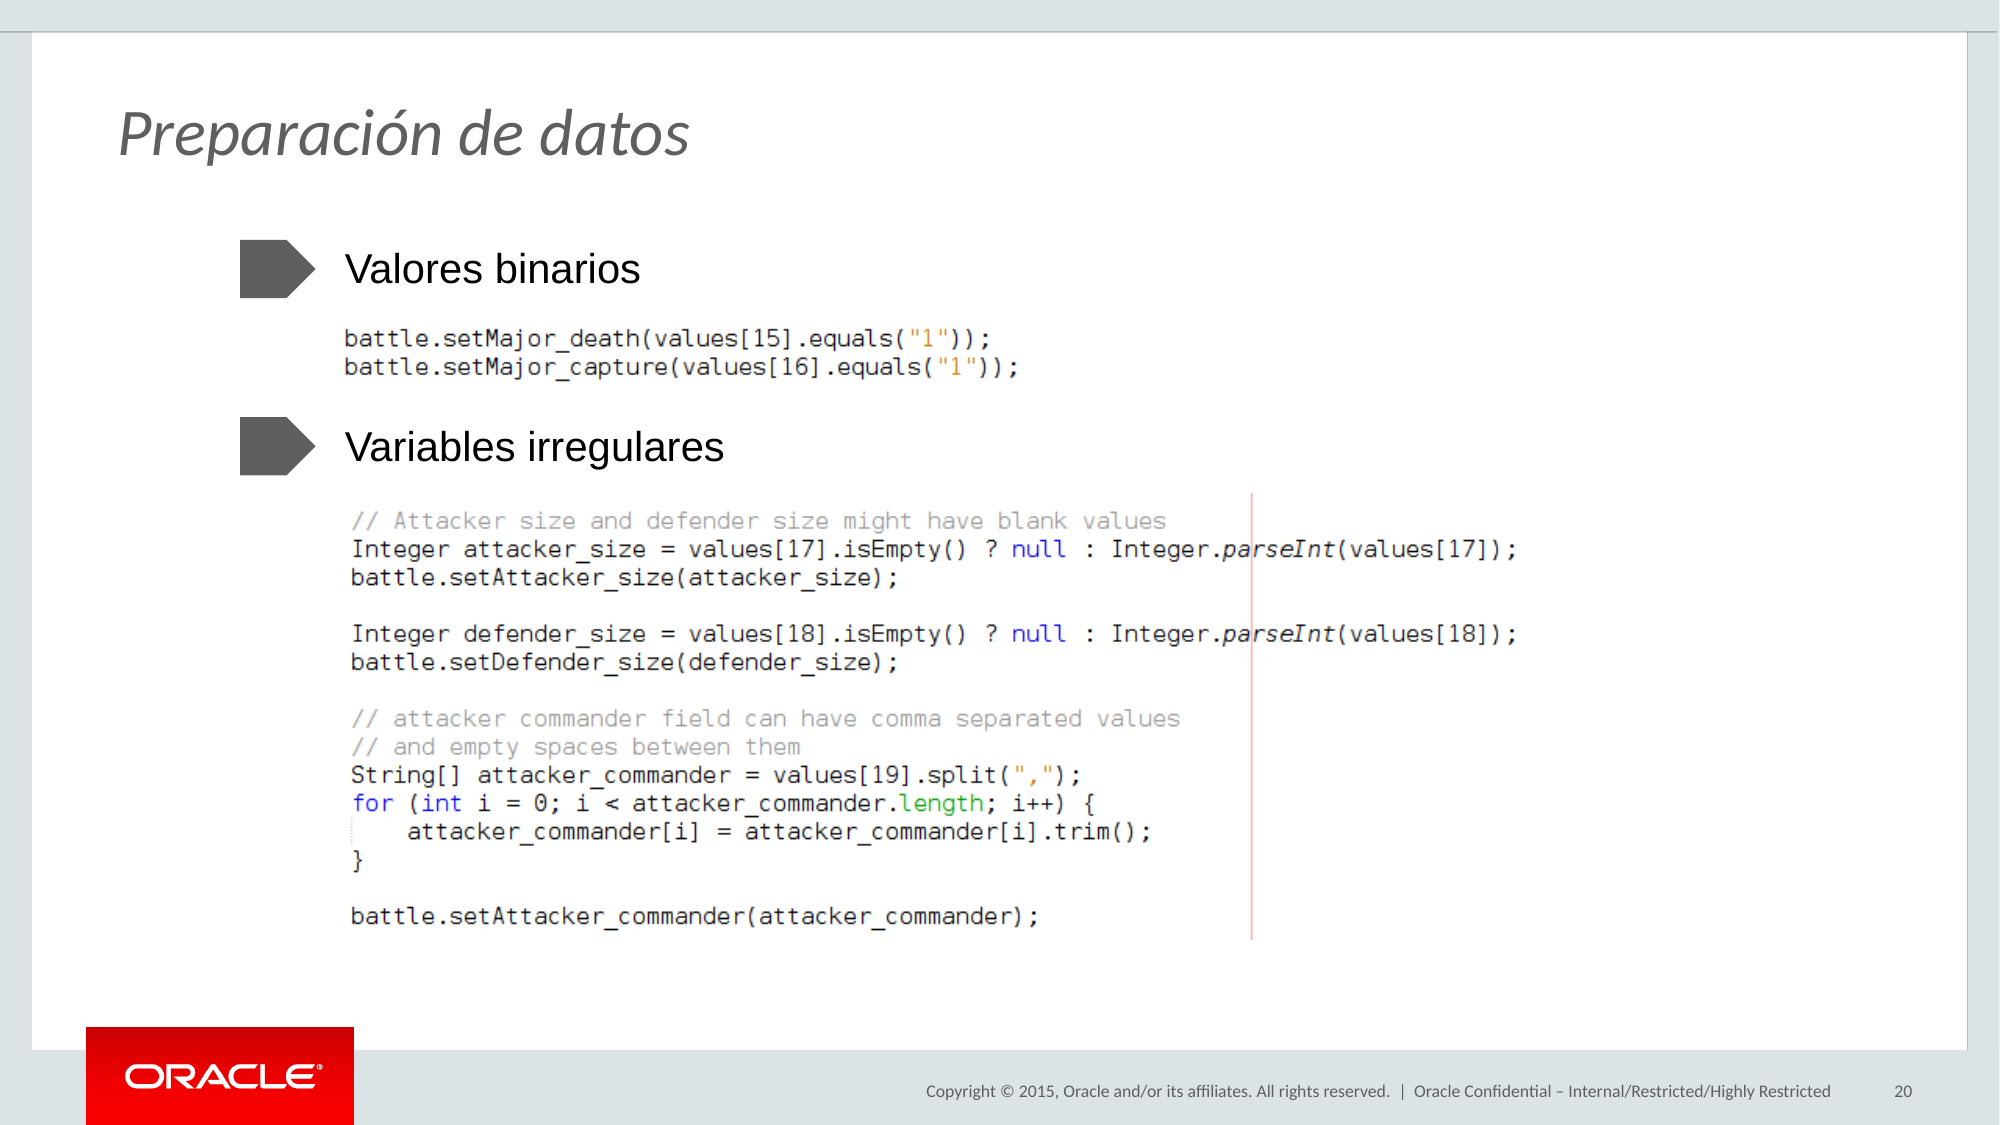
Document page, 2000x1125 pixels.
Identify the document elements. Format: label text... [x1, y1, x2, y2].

text_box Variables irregulares [330, 415, 1336, 493]
title Preparación de datos [117, 104, 1861, 172]
footer Oracle Confidential – Internal/Restricted/Highly Restricted [1414, 1075, 1849, 1106]
picture [86, 1027, 354, 1125]
text_box Valores binarios [330, 238, 1021, 300]
picture [315, 312, 1092, 405]
picture [323, 493, 1546, 940]
text_box [240, 417, 316, 476]
slide_number <number> [1849, 1075, 1913, 1106]
text_box [240, 239, 316, 299]
